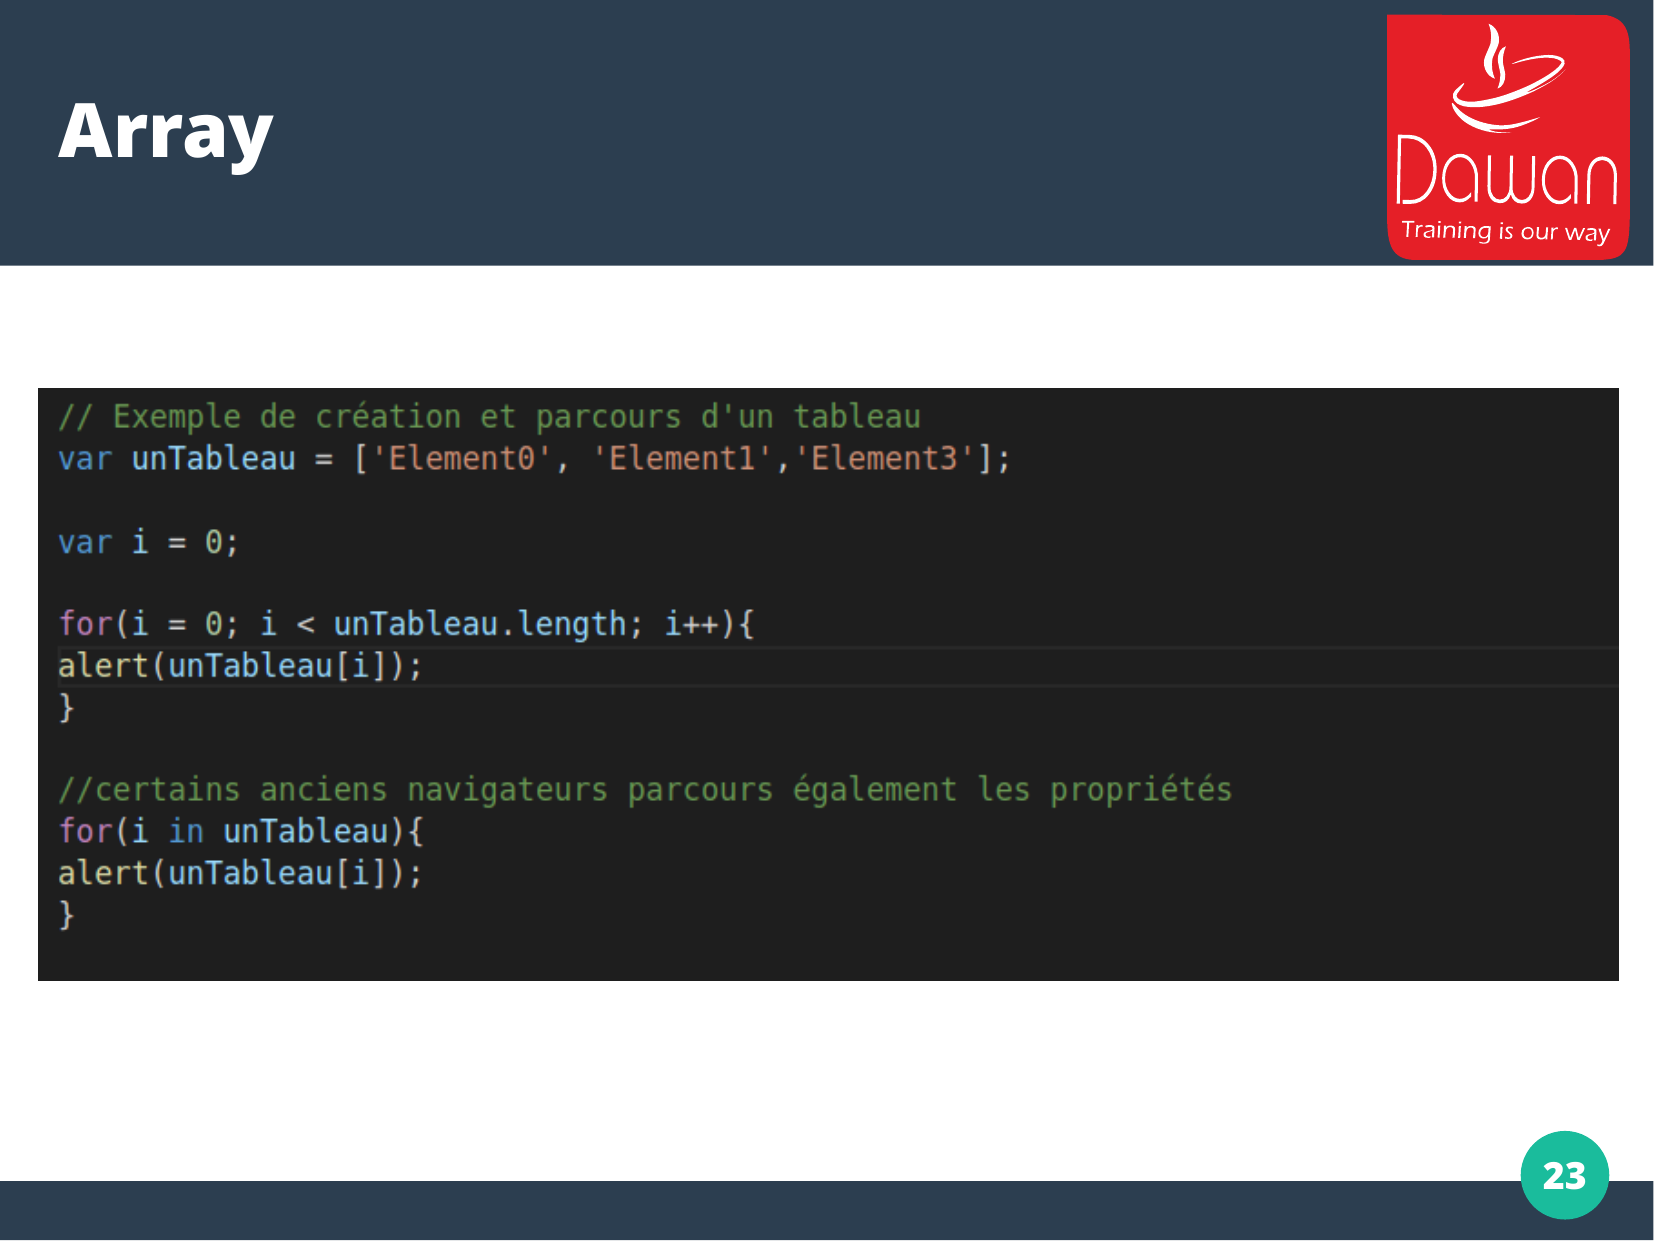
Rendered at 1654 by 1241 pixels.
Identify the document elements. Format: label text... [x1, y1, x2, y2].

picture [1387, 14, 1630, 260]
title Array [59, 49, 1387, 207]
picture [38, 388, 1619, 981]
